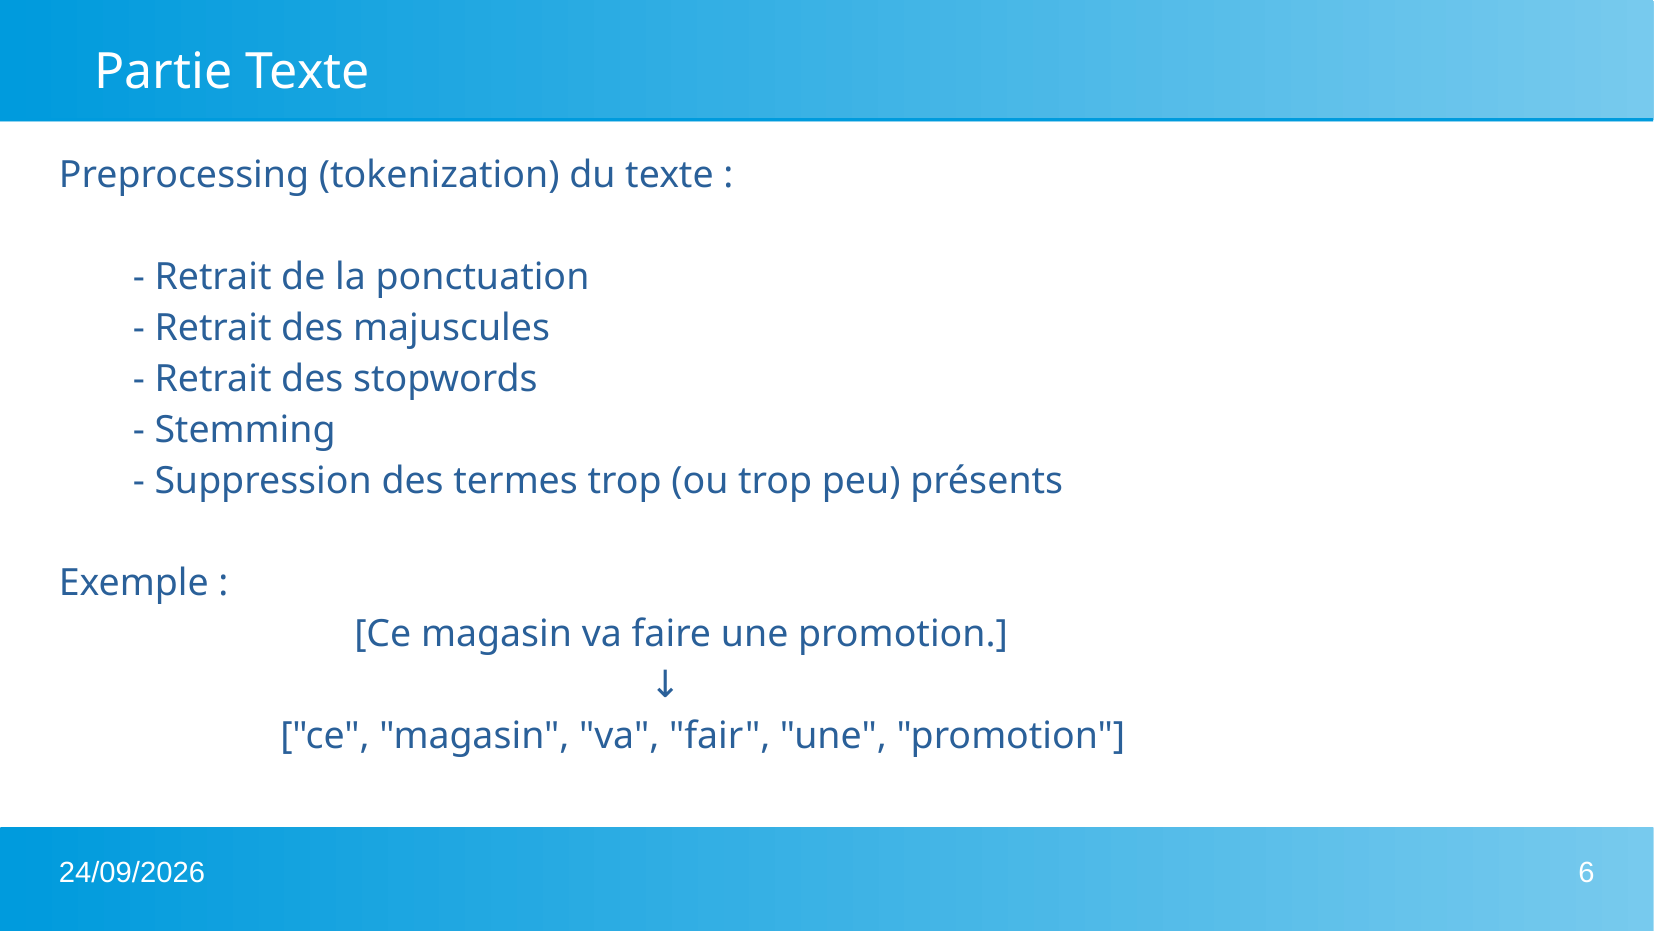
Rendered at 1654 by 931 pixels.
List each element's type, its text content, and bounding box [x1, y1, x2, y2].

title Preprocessing (tokenization) du texte : - Retrait de la ponctuation - Retrait des majuscules - Retrait des stopwords - Stemming - Suppression des termes trop (ou trop peu) présents Exemple : [Ce magasin va faire une promotion.] ↓ ["ce", "magasin", "va", "fair", "une", "promotion"] [59, 147, 1565, 798]
title Partie Texte [59, 29, 1595, 108]
